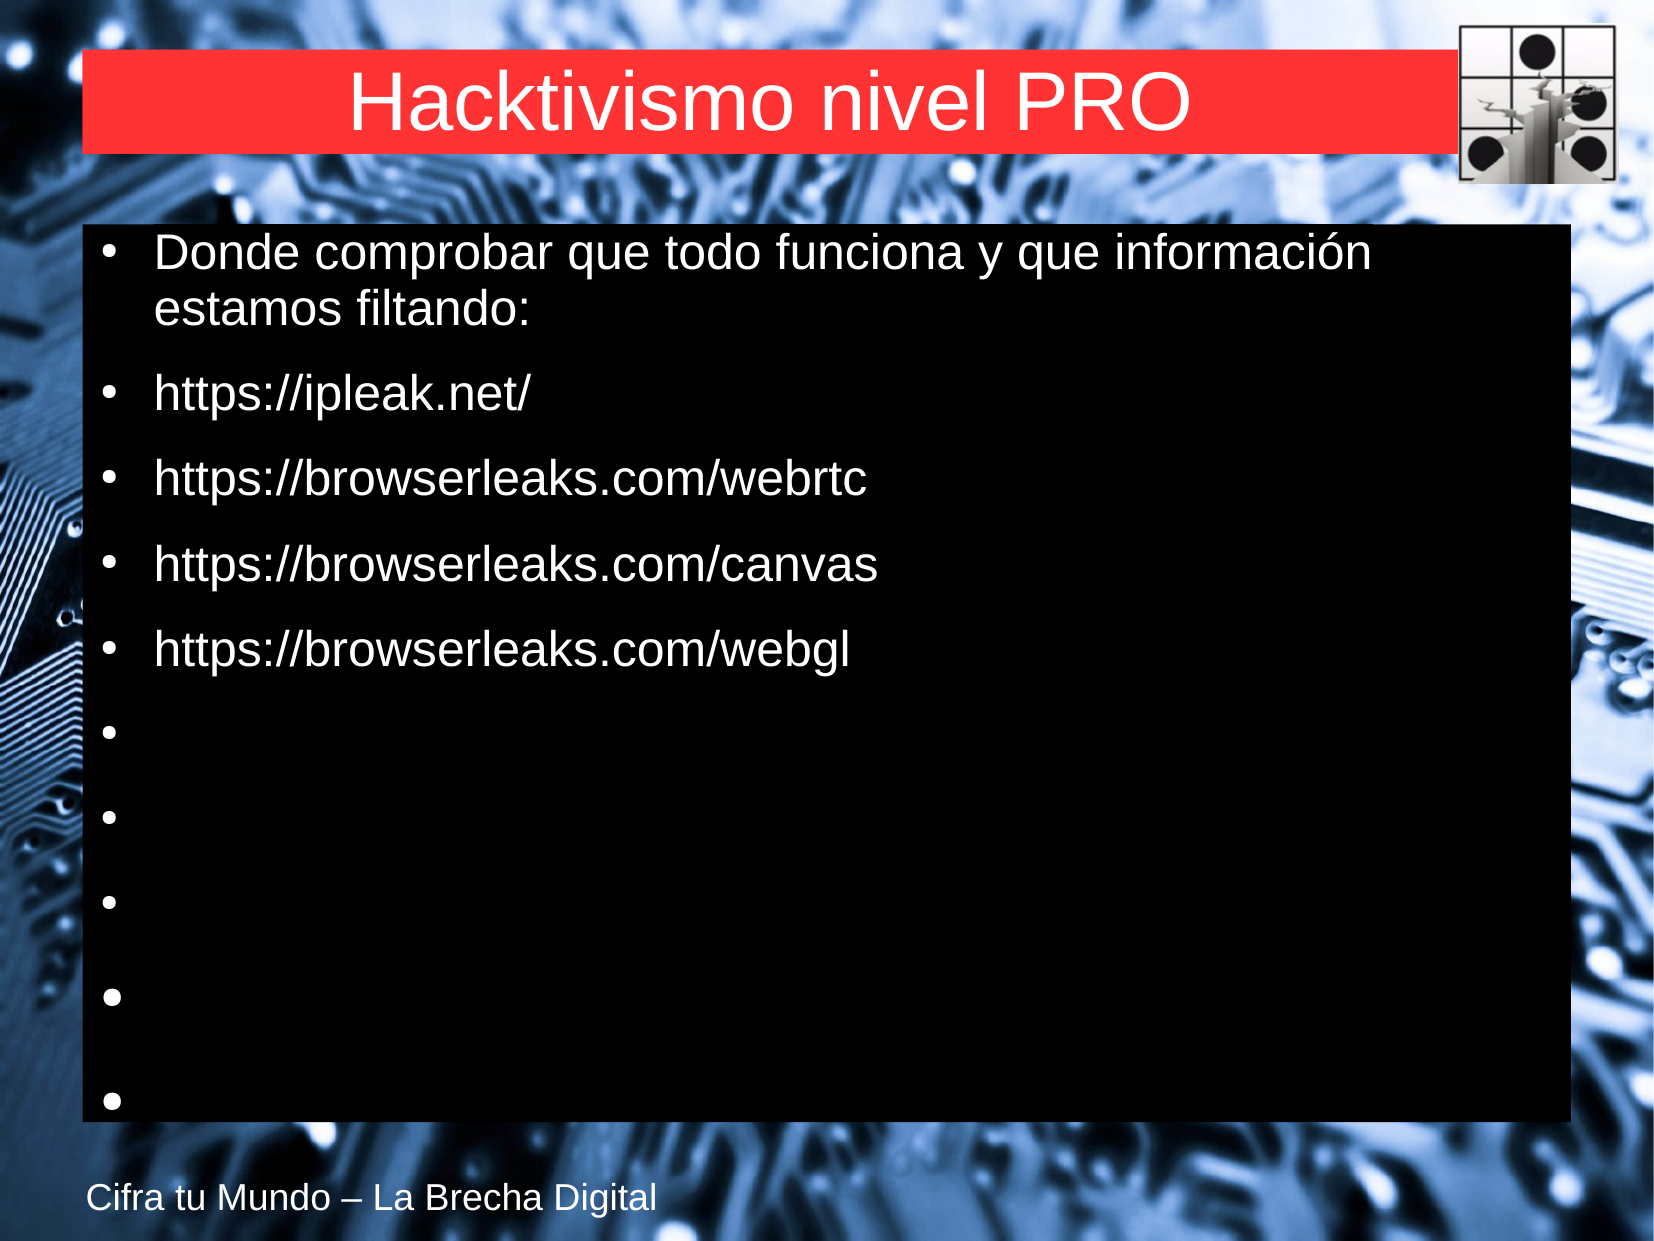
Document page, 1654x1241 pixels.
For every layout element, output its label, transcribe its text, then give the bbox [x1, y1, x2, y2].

picture [0, 0, 1654, 1241]
list Donde comprobar que todo funciona y que información estamos filtando: https://ipleak.net/ https://browserleaks.com/webrtc https://browserleaks.com/canvas https://browserleaks.com/webgl [82, 224, 1571, 1123]
text_box Cifra tu Mundo – La Brecha Digital [70, 1169, 1453, 1226]
title Hacktivismo nivel PRO [82, 49, 1458, 154]
